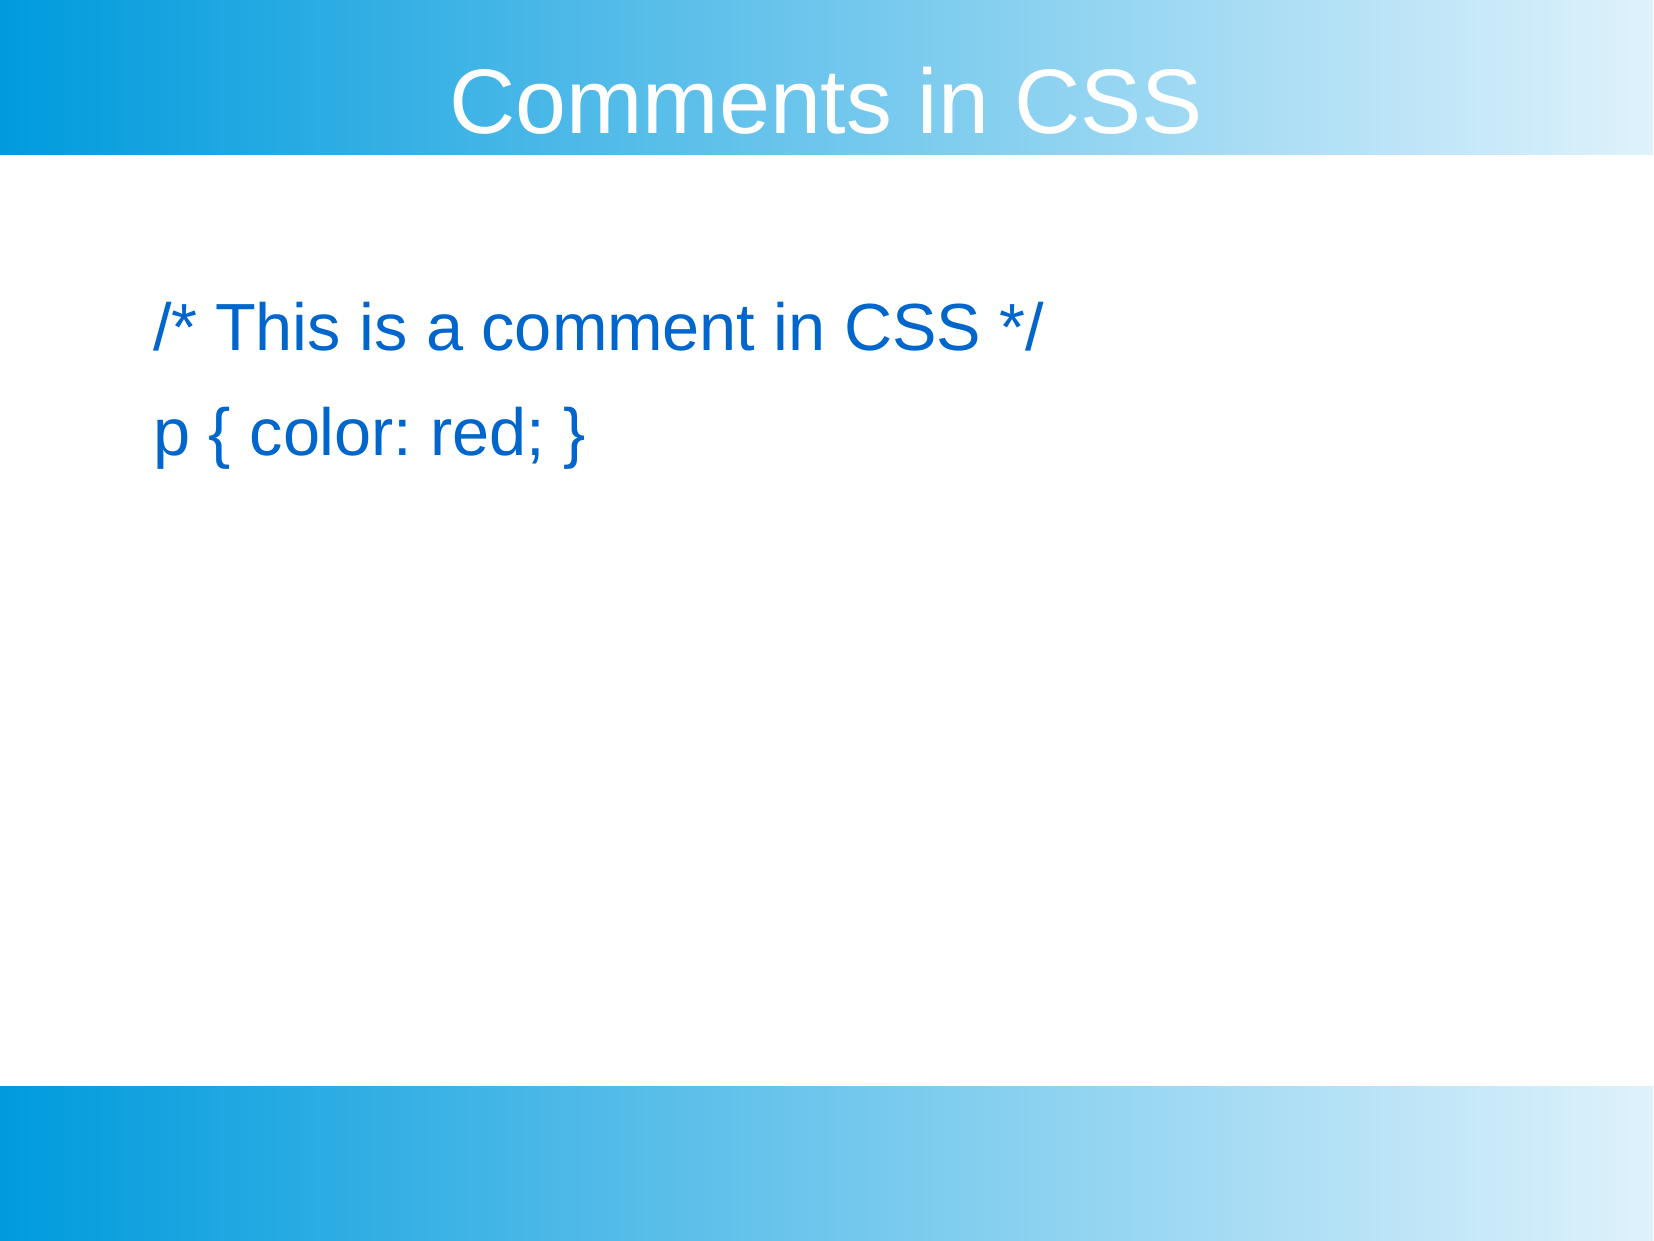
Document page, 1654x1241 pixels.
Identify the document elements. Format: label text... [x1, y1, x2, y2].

list /* This is a comment in CSS */ p { color: red; } [82, 290, 1571, 1010]
title Comments in CSS [82, 49, 1571, 155]
